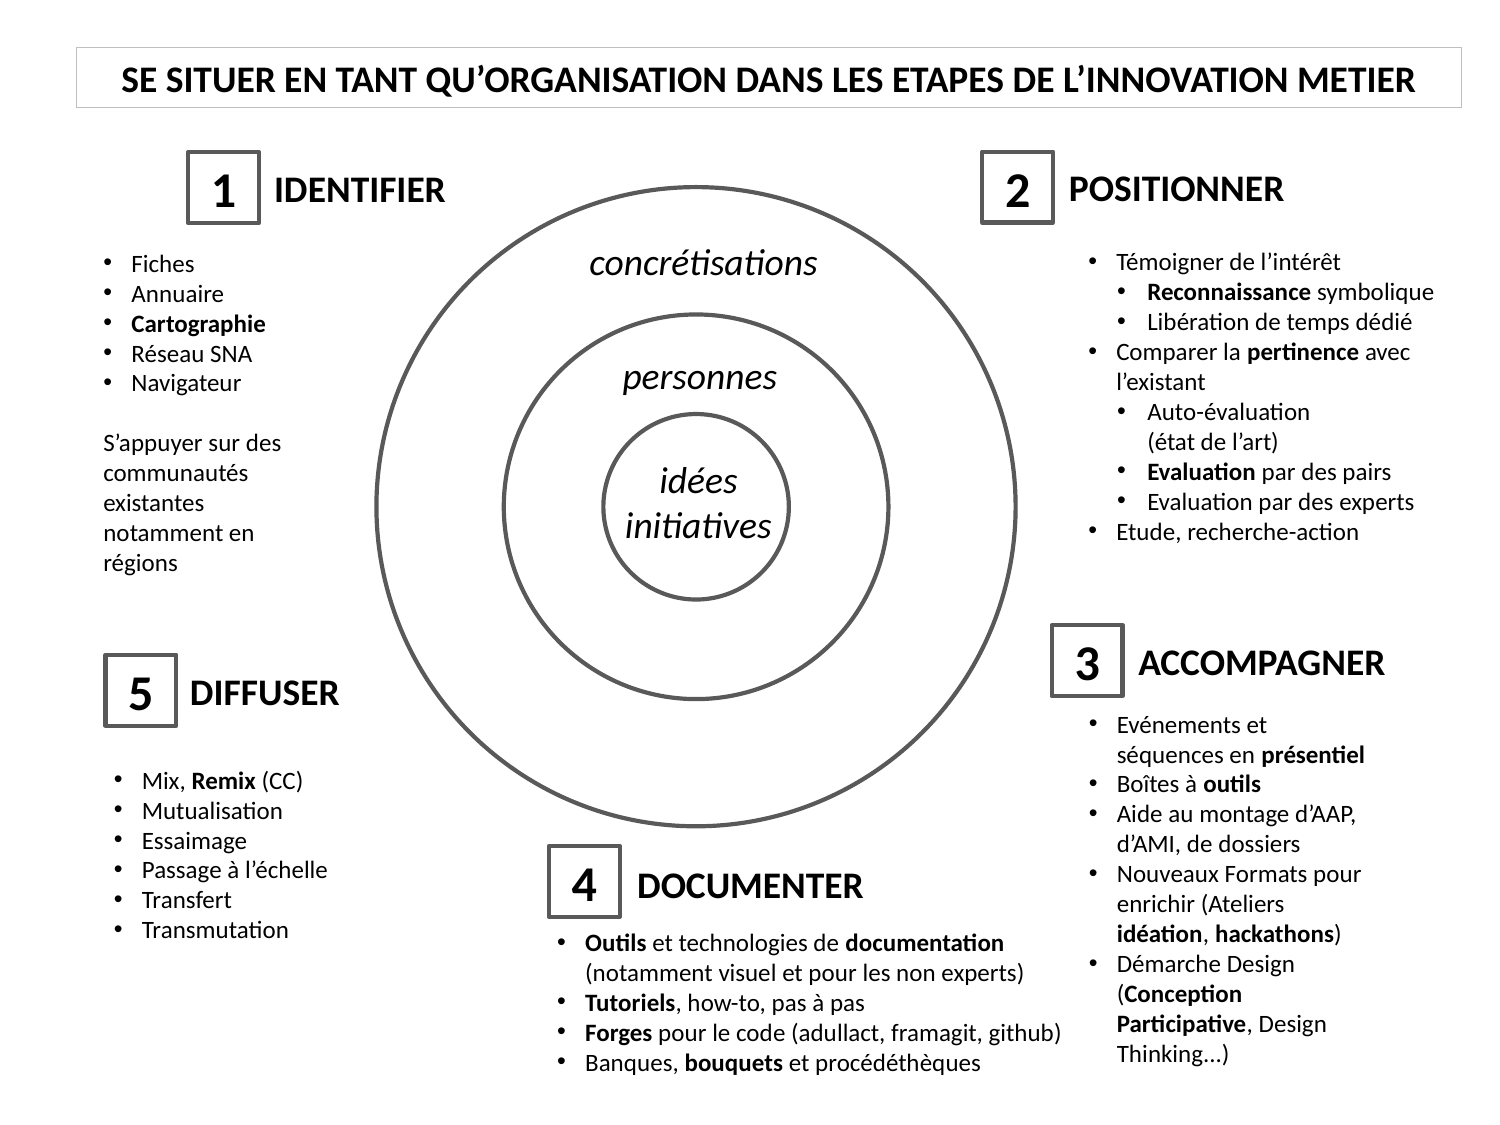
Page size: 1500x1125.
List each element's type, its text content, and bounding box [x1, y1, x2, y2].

text_box Témoigner de l’intérêt Reconnaissance symbolique Libération de temps dédié Comparer la pertinence avec l’existant Auto-évaluation (état de l’art) Evaluation par des pairs Evaluation par des experts Etude, recherche-action [1073, 238, 1462, 553]
text_box DOCUMENTER [622, 853, 879, 914]
text_box DIFFUSER [175, 660, 355, 721]
text_box 3 [1051, 625, 1123, 696]
text_box 1 [188, 152, 259, 224]
text_box Outils et technologies de documentation (notamment visuel et pour les non experts) Tutoriels, how-to, pas à pas Forges pour le code (adullact, framagit, github) Banques, bouquets et procédéthèques [542, 919, 1088, 1084]
text_box concrétisations [574, 230, 833, 291]
text_box ACCOMPAGNER [1123, 630, 1401, 691]
text_box SE SITUER EN TANT QU’ORGANISATION DANS LES ETAPES DE L’INNOVATION METIER [76, 47, 1462, 108]
text_box 2 [982, 151, 1053, 223]
text_box Fiches Annuaire Cartographie Réseau SNA Navigateur S’appuyer sur des communautés existantes notamment en régions [88, 239, 361, 584]
text_box Mix, Remix (CC) Mutualisation Essaimage Passage à l’échelle Transfert Transmutation [99, 756, 407, 952]
text_box Evénements et séquences en présentiel Boîtes à outils Aide au montage d’AAP, d’AMI, de dossiers Nouveaux Formats pour enrichir (Ateliers idéation, hackathons) Démarche Design (Conception Participative, Design Thinking...) [1074, 700, 1382, 1075]
text_box 4 [548, 845, 620, 917]
text_box 5 [105, 654, 177, 726]
text_box idées initiatives [610, 448, 787, 554]
text_box IDENTIFIER [259, 158, 461, 218]
text_box POSITIONNER [1054, 156, 1424, 217]
text_box personnes [607, 344, 793, 405]
text_box [376, 187, 1016, 827]
